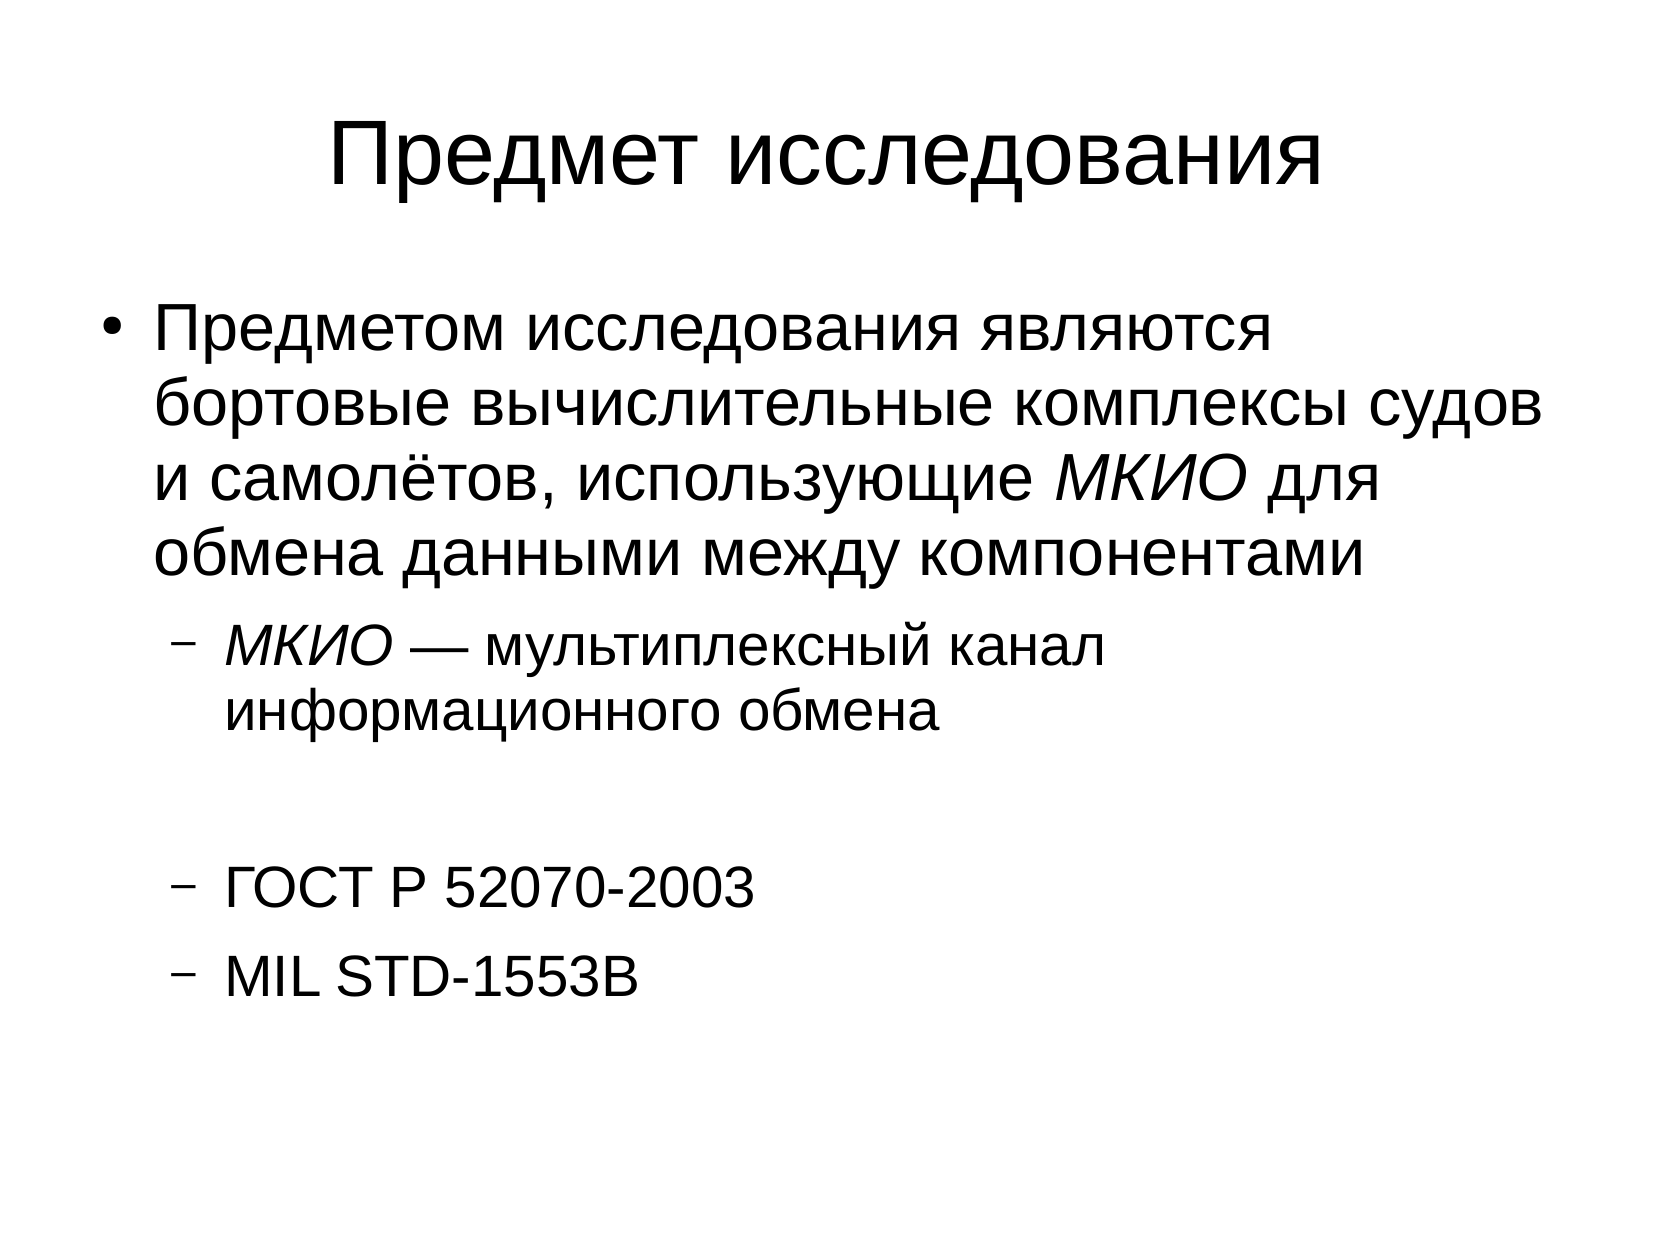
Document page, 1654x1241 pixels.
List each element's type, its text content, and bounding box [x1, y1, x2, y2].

list Предметом исследования являются бортовые вычислительные комплексы судов и самолётов, использующие МКИО для обмена данными между компонентами МКИО — мультиплексный канал информационного обмена ГОСТ Р 52070-2003 MIL STD-1553B [82, 290, 1571, 1010]
title Предмет исследования [82, 49, 1571, 257]
